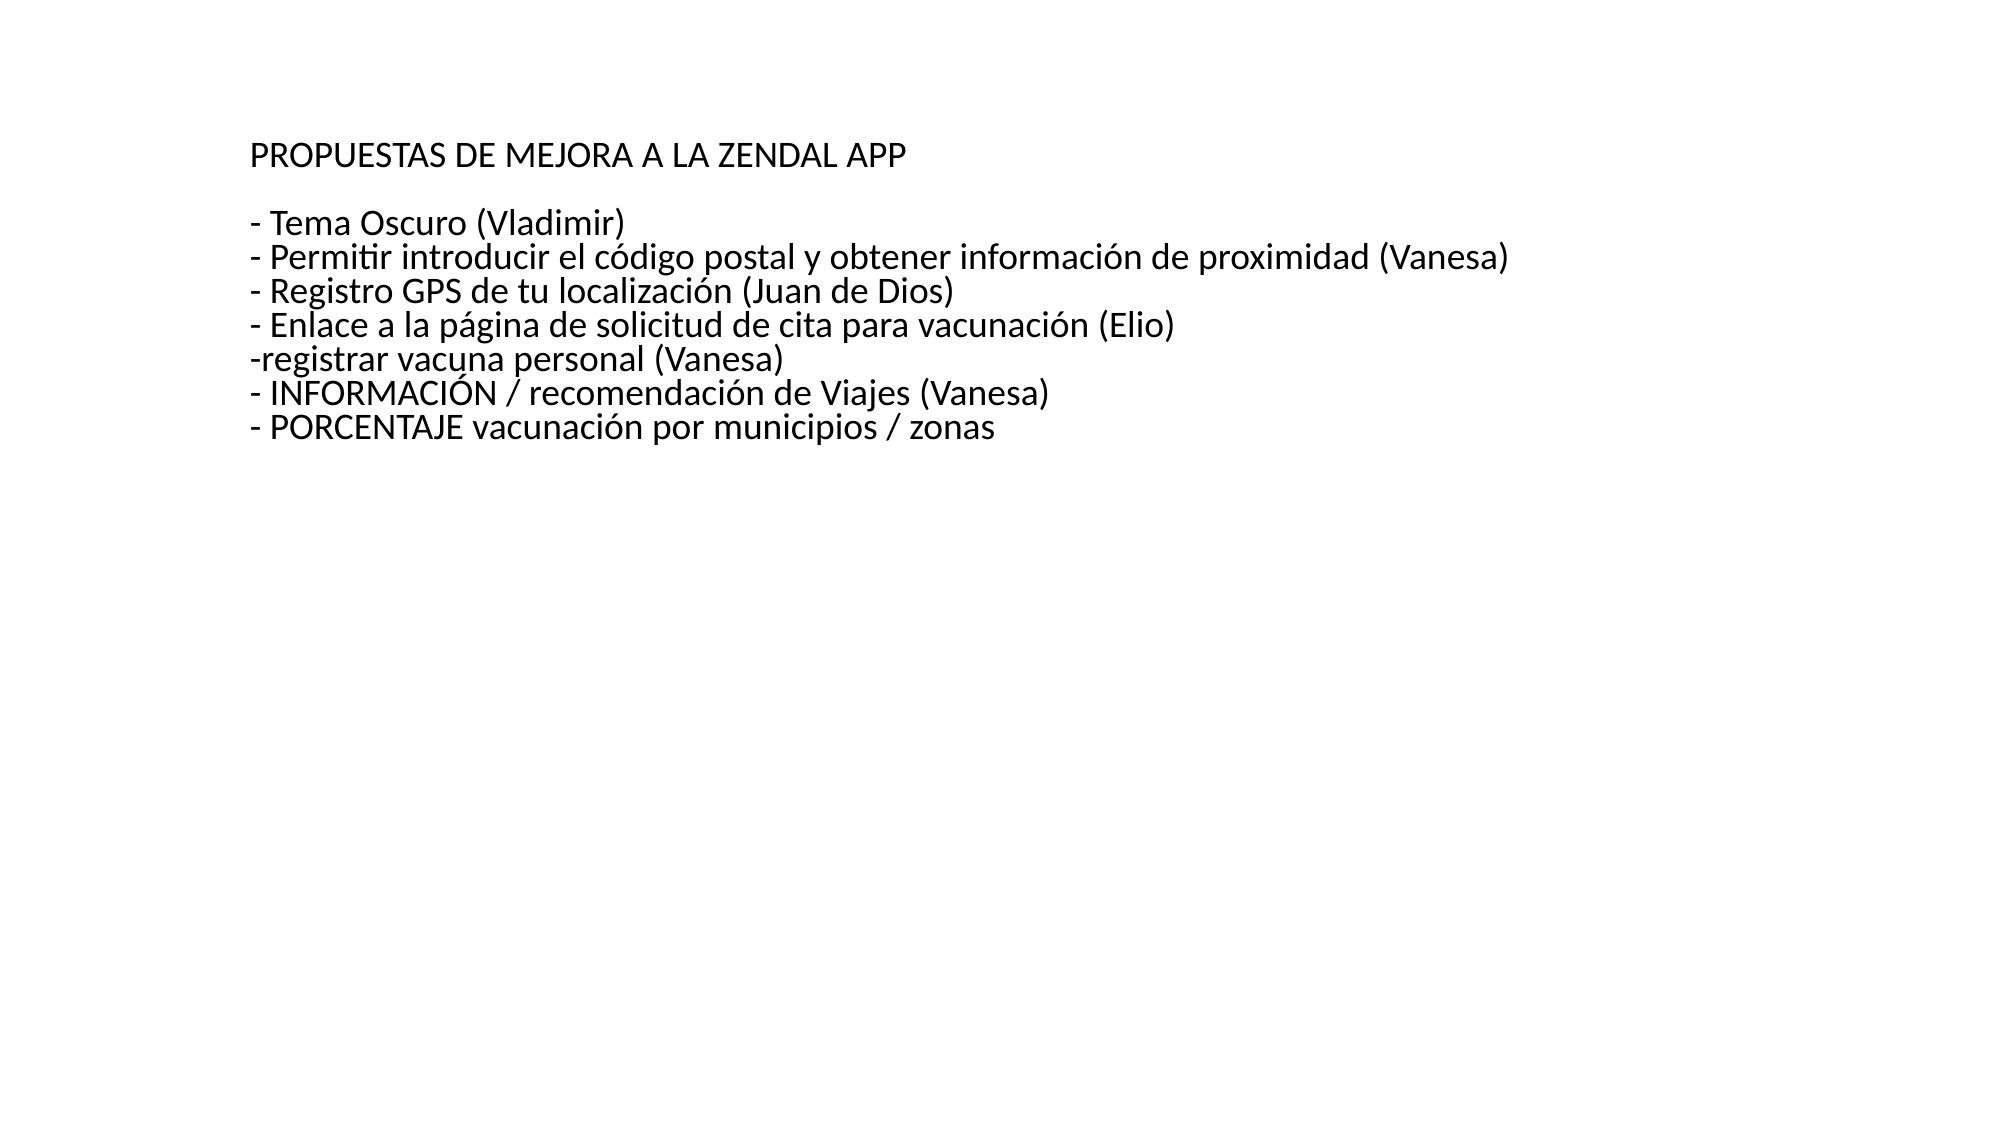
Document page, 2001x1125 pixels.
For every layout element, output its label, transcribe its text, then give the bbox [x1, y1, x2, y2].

title PROPUESTAS DE MEJORA A LA ZENDAL APP - Tema Oscuro (Vladimir) - Permitir introducir el código postal y obtener información de proximidad (Vanesa) - Registro GPS de tu localización (Juan de Dios) - Enlace a la página de solicitud de cita para vacunación (Elio) -registrar vacuna personal (Vanesa) - INFORMACIÓN / recomendación de Viajes (Vanesa) - PORCENTAJE vacunación por municipios / zonas [249, 87, 1750, 673]
